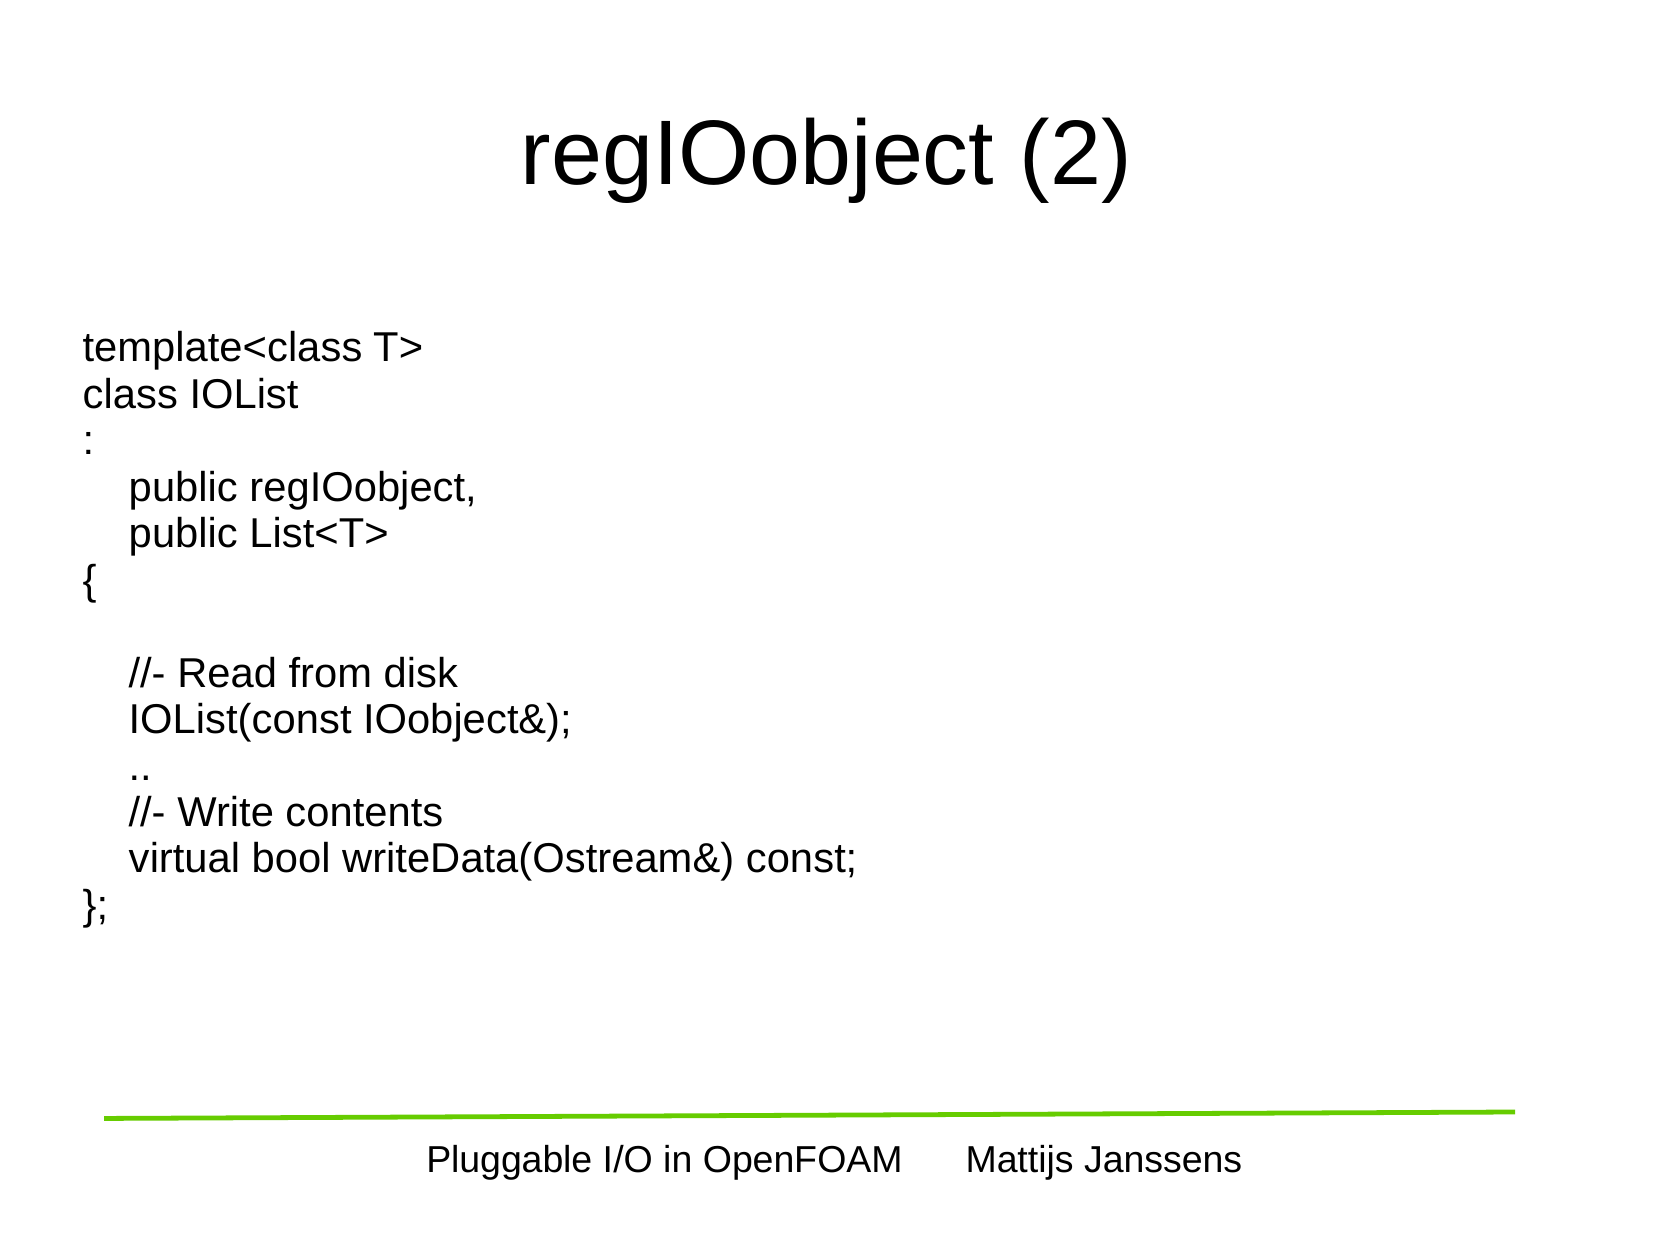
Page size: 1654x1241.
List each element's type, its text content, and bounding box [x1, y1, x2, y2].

subtitle template<class T> class IOList : public regIOobject, public List<T> { //- Read from disk IOList(const IOobject&); .. //- Write contents virtual bool writeData(Ostream&) const; }; [82, 289, 1571, 1009]
title regIOobject (2) [82, 49, 1571, 257]
